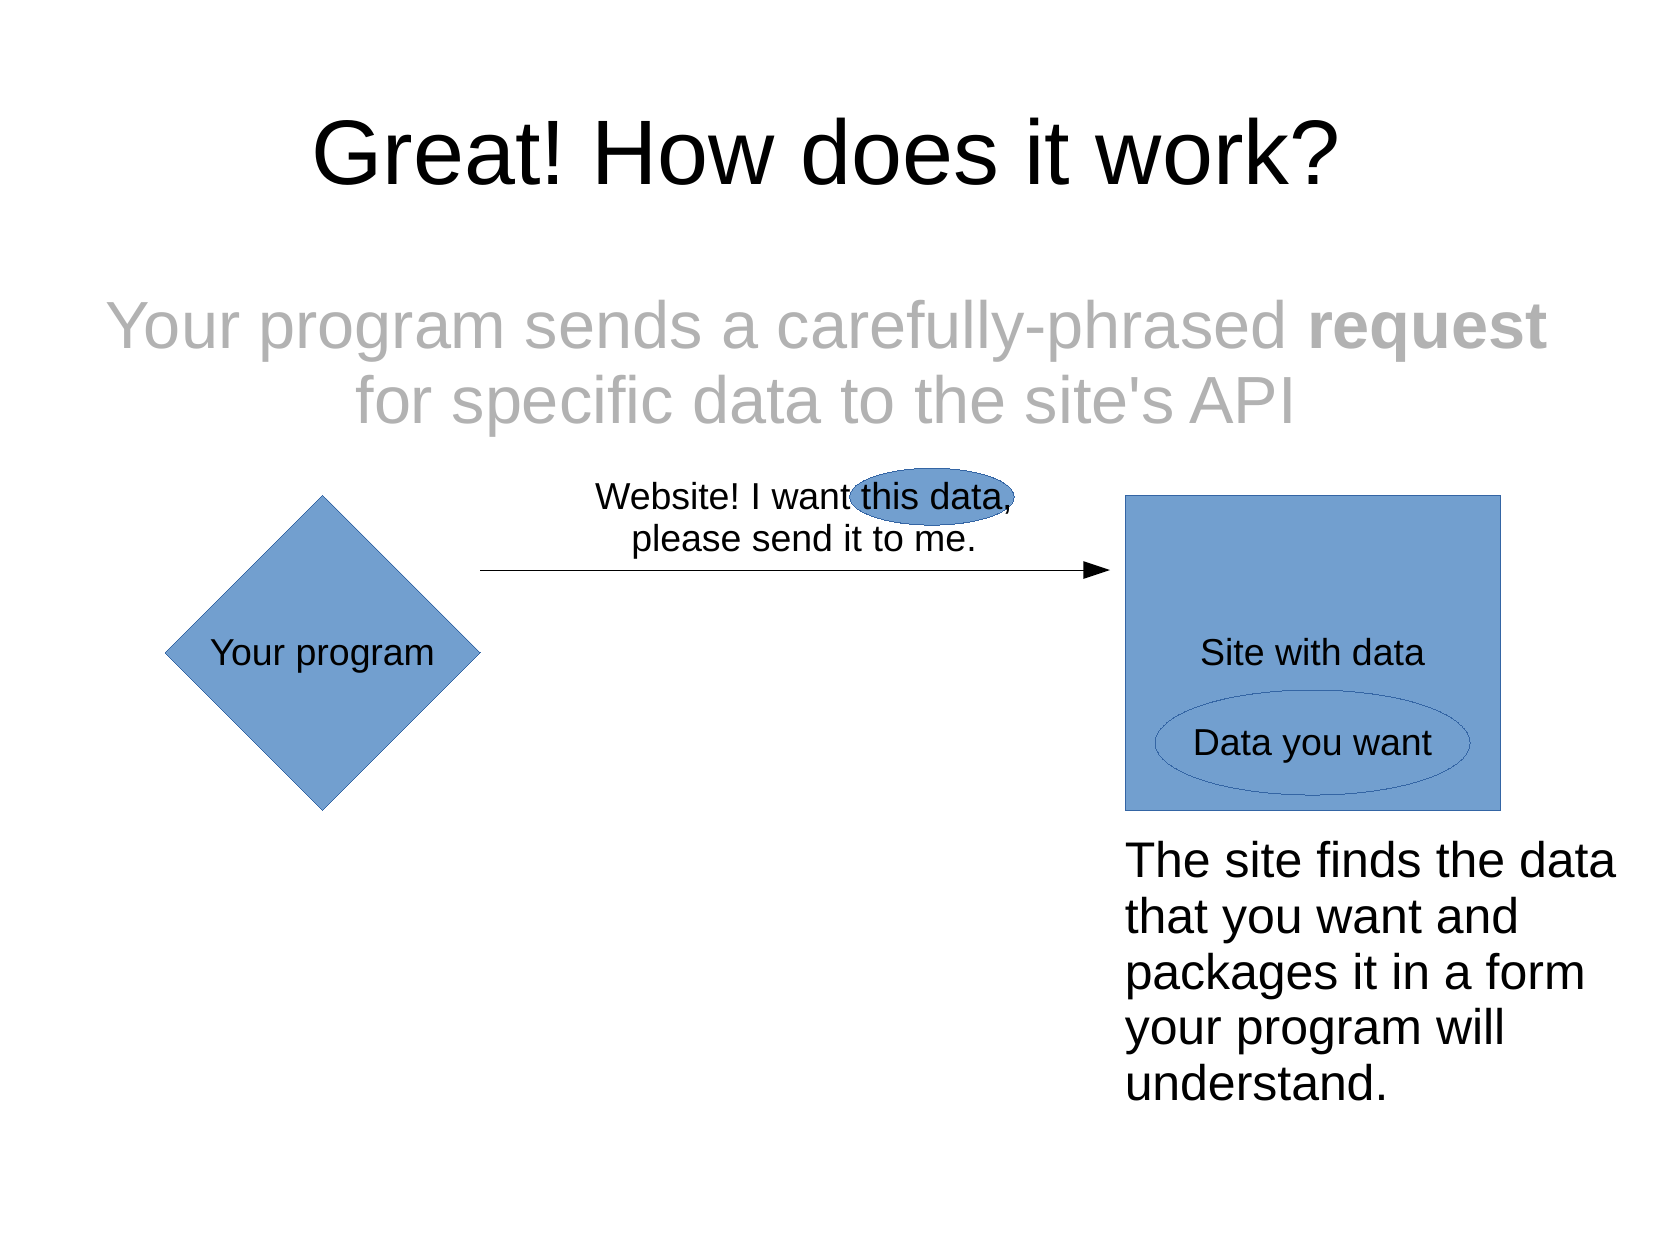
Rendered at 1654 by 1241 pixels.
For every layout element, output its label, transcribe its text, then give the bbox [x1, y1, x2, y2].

text_box Site with data [1125, 495, 1501, 811]
title Great! How does it work? [82, 49, 1571, 257]
text_box The site finds the data that you want and packages it in a form your program will understand. [1110, 825, 1636, 1122]
text_box Website! I want this data, please send it to me. [549, 468, 1060, 568]
text_box Your program sends a carefully-phrased request for specific data to the site's API [82, 287, 1571, 438]
text_box Data you want [1155, 690, 1471, 796]
text_box Your program [165, 495, 481, 811]
